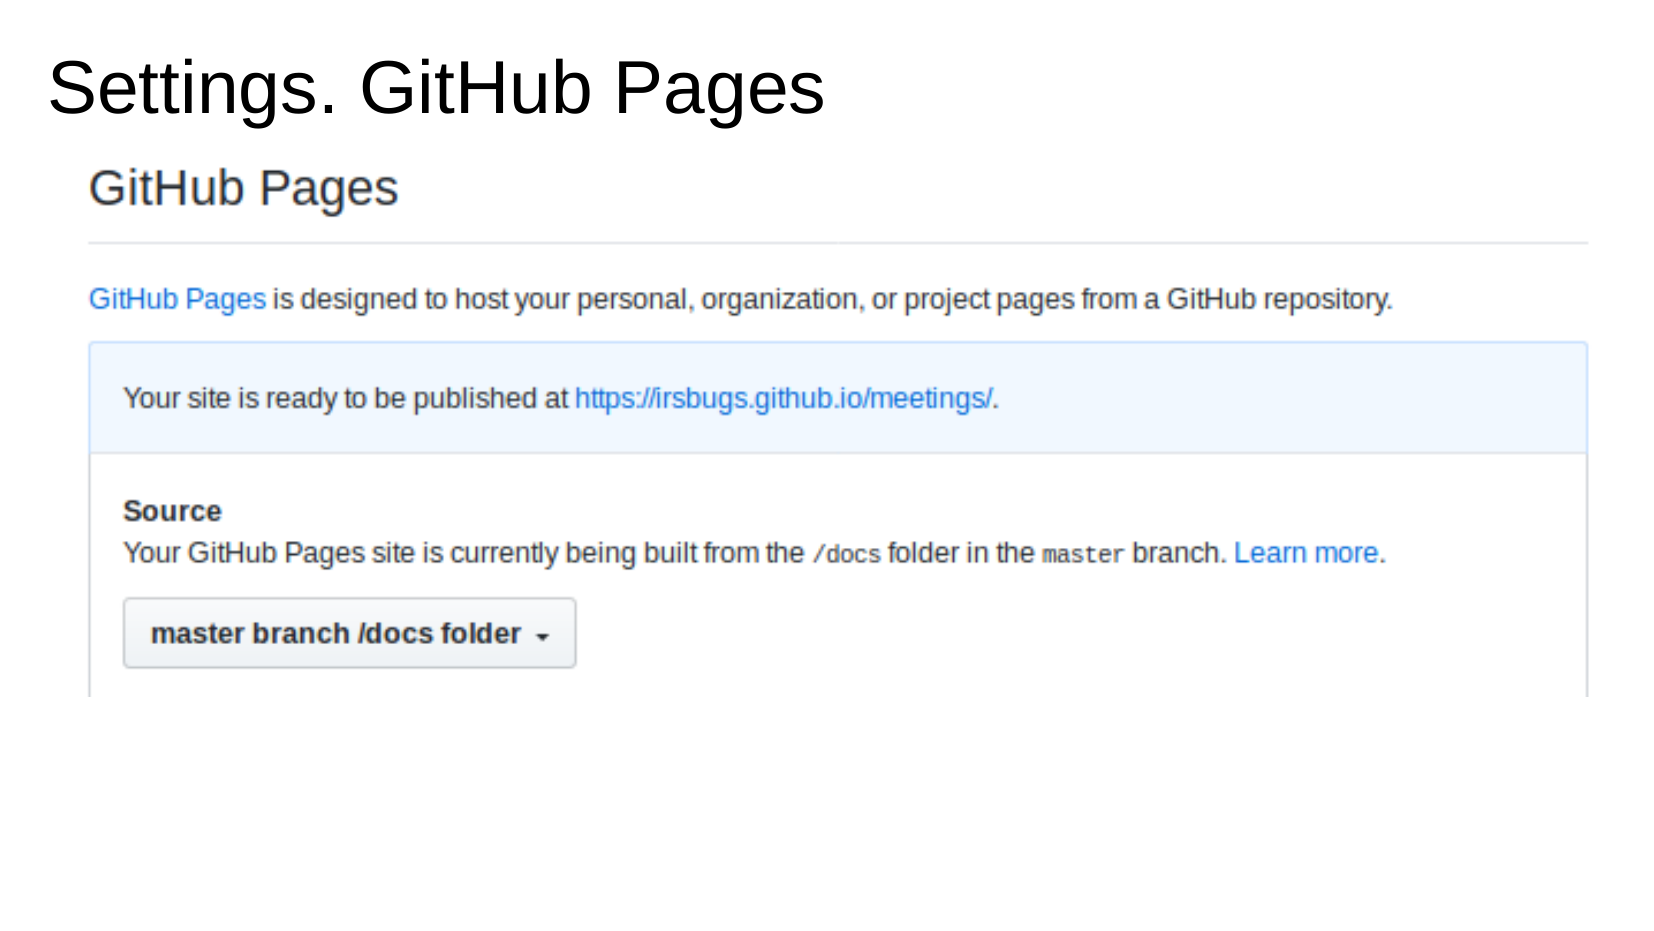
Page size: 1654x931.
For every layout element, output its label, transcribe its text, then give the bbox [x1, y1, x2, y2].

title Settings. GitHub Pages [47, 45, 1536, 130]
picture [59, 141, 1612, 697]
